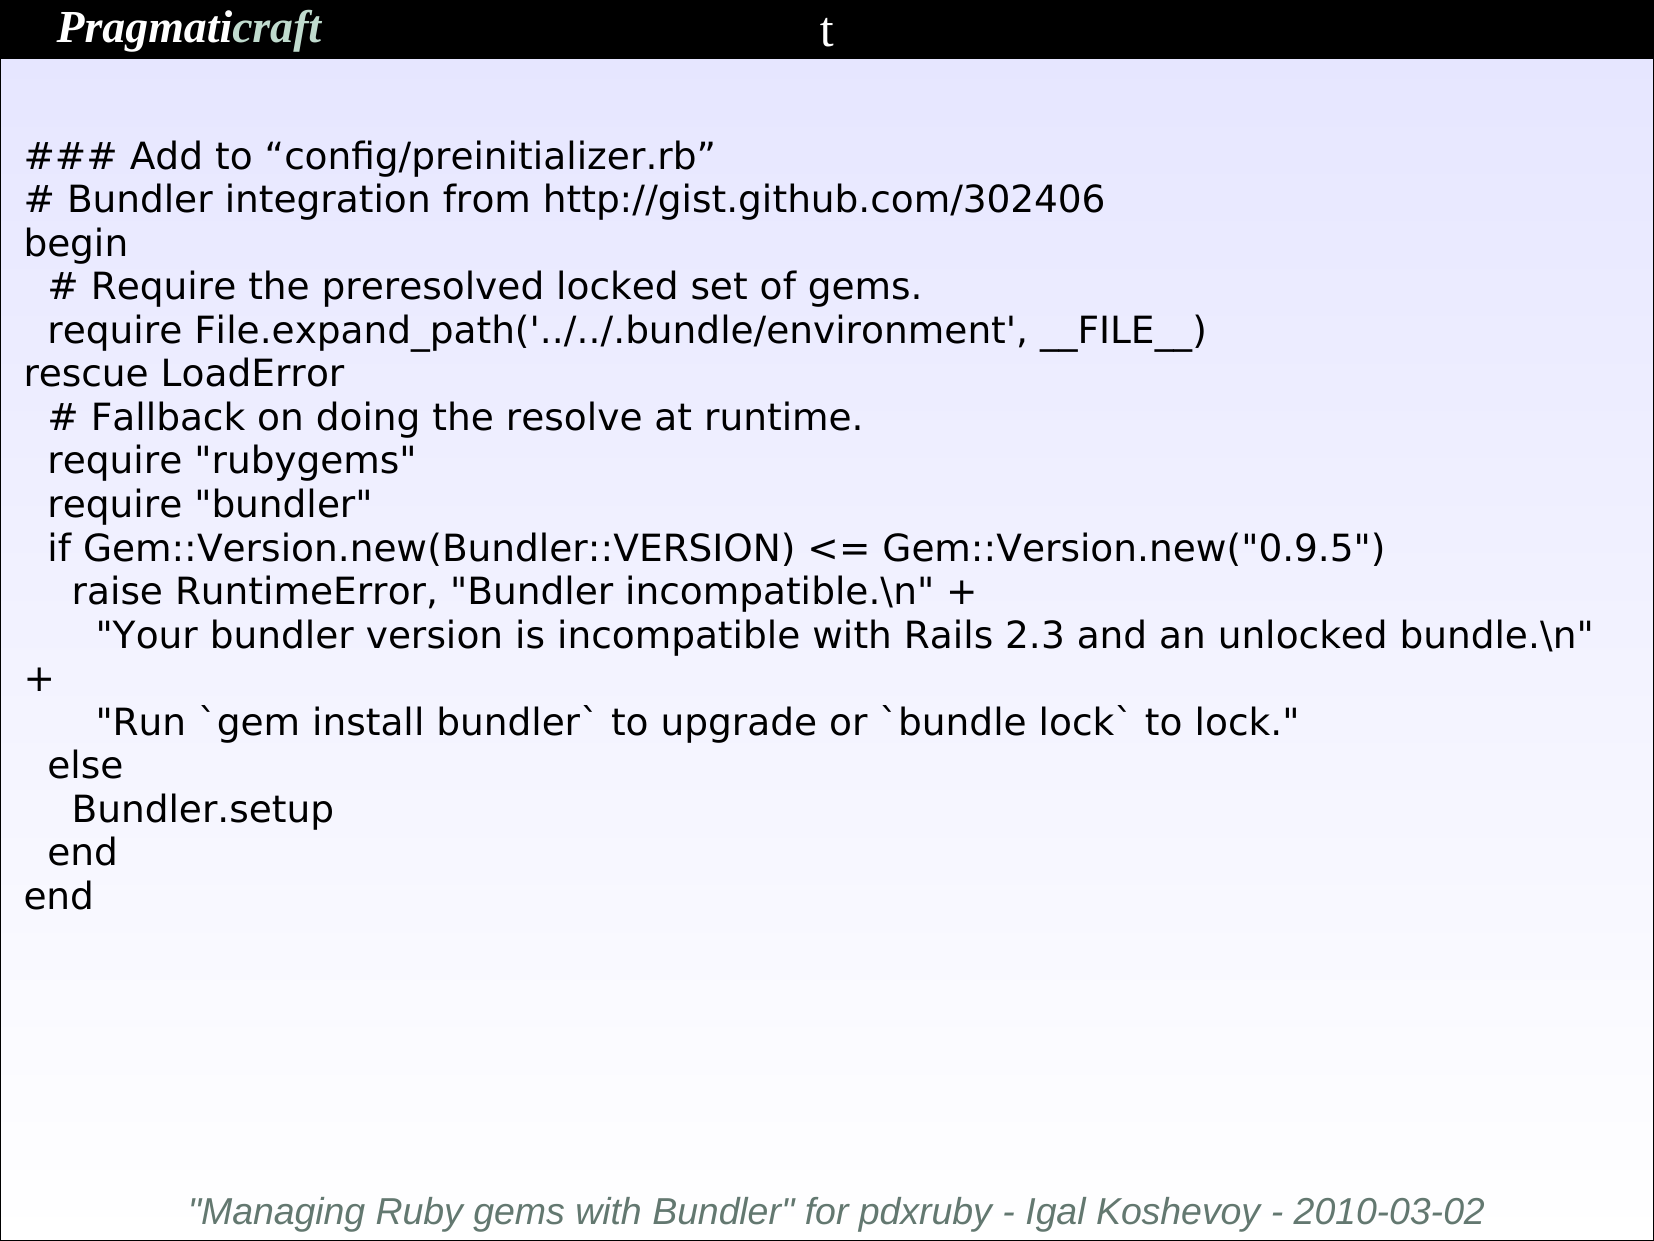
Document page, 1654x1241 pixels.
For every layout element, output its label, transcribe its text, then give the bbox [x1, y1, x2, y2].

list ### Add to “config/preinitializer.rb” # Bundler integration from http://gist.github.com/302406 begin # Require the preresolved locked set of gems. require File.expand_path('../../.bundle/environment', __FILE__) rescue LoadError # Fallback on doing the resolve at runtime. require "rubygems" require "bundler" if Gem::Version.new(Bundler::VERSION) <= Gem::Version.new("0.9.5") raise RuntimeError, "Bundler incompatible.\n" + "Your bundler version is incompatible with Rails 2.3 and an unlocked bundle.\n" + "Run `gem install bundler` to upgrade or `bundle lock` to lock." else Bundler.setup end end [23, 134, 1637, 962]
